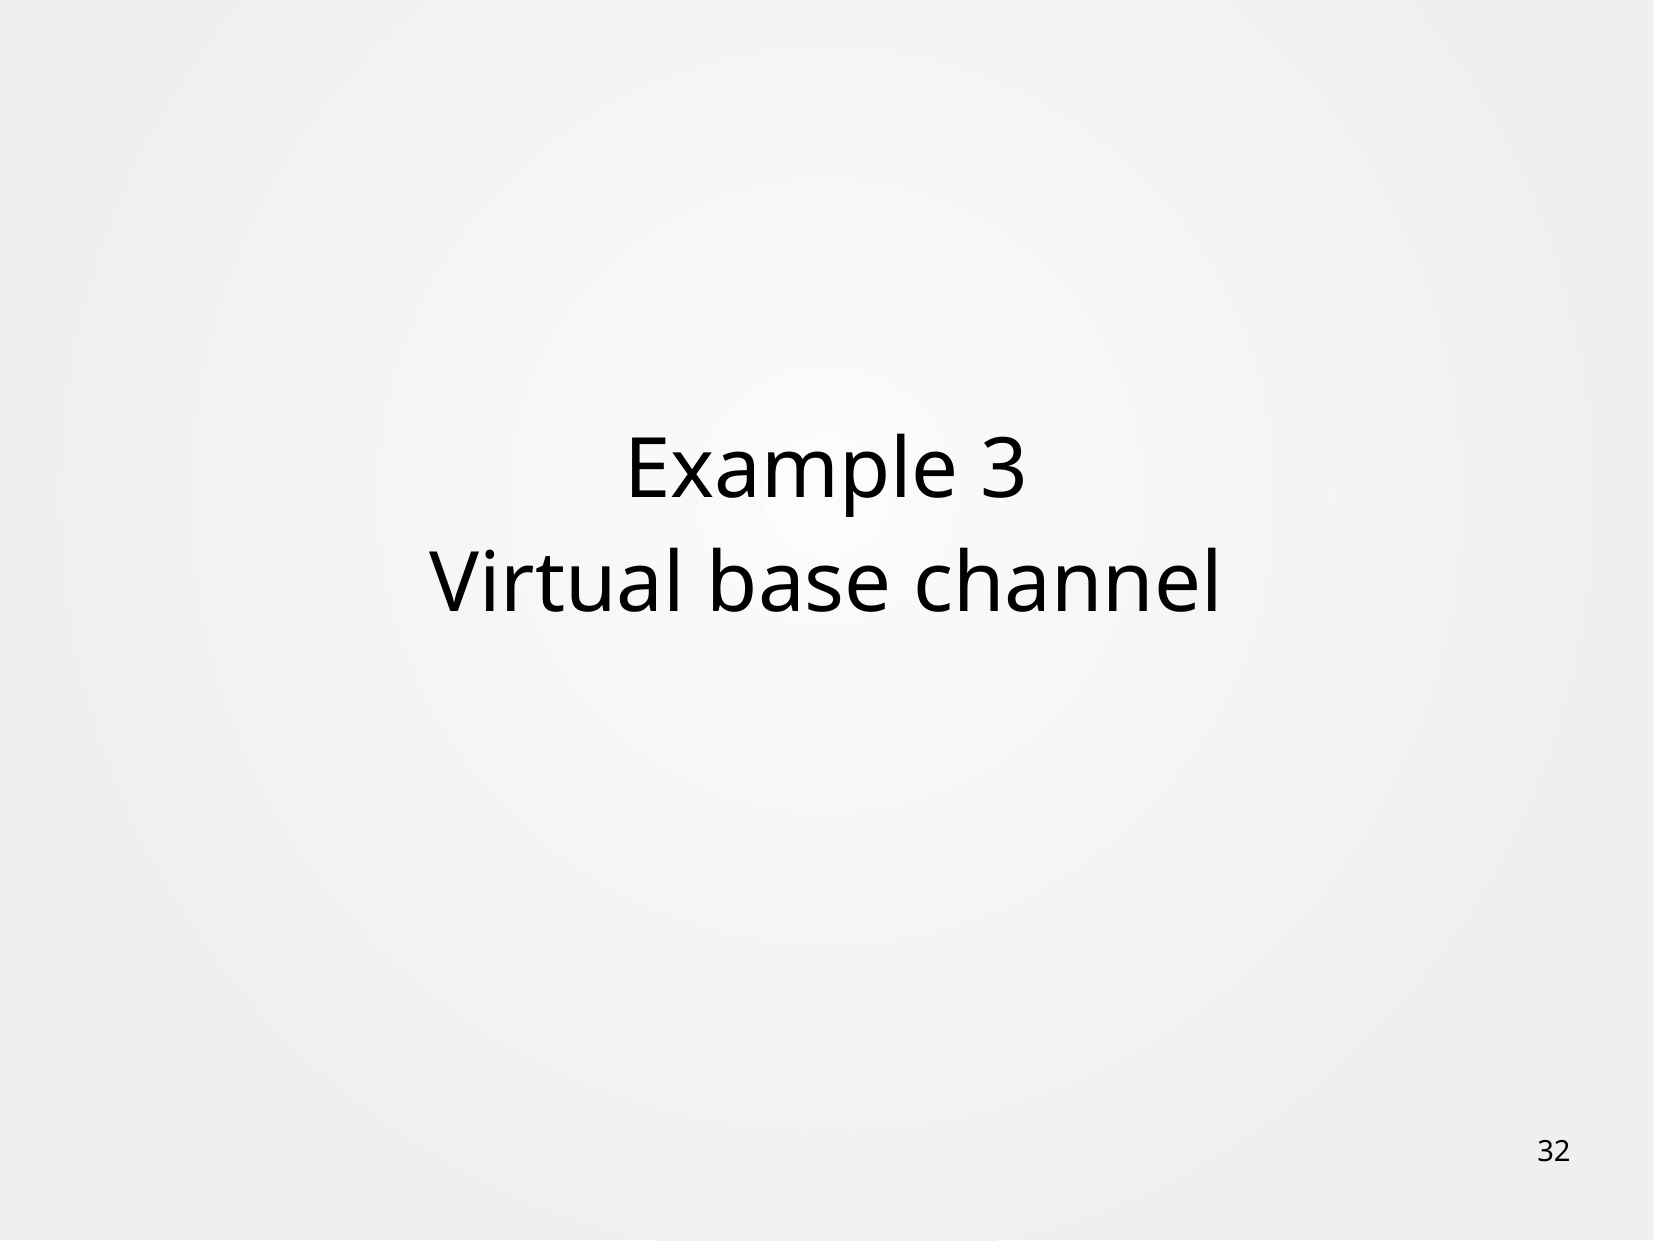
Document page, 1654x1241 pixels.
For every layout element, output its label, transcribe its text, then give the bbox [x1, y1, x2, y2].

subtitle Example 3 Virtual base channel [429, 408, 1224, 636]
